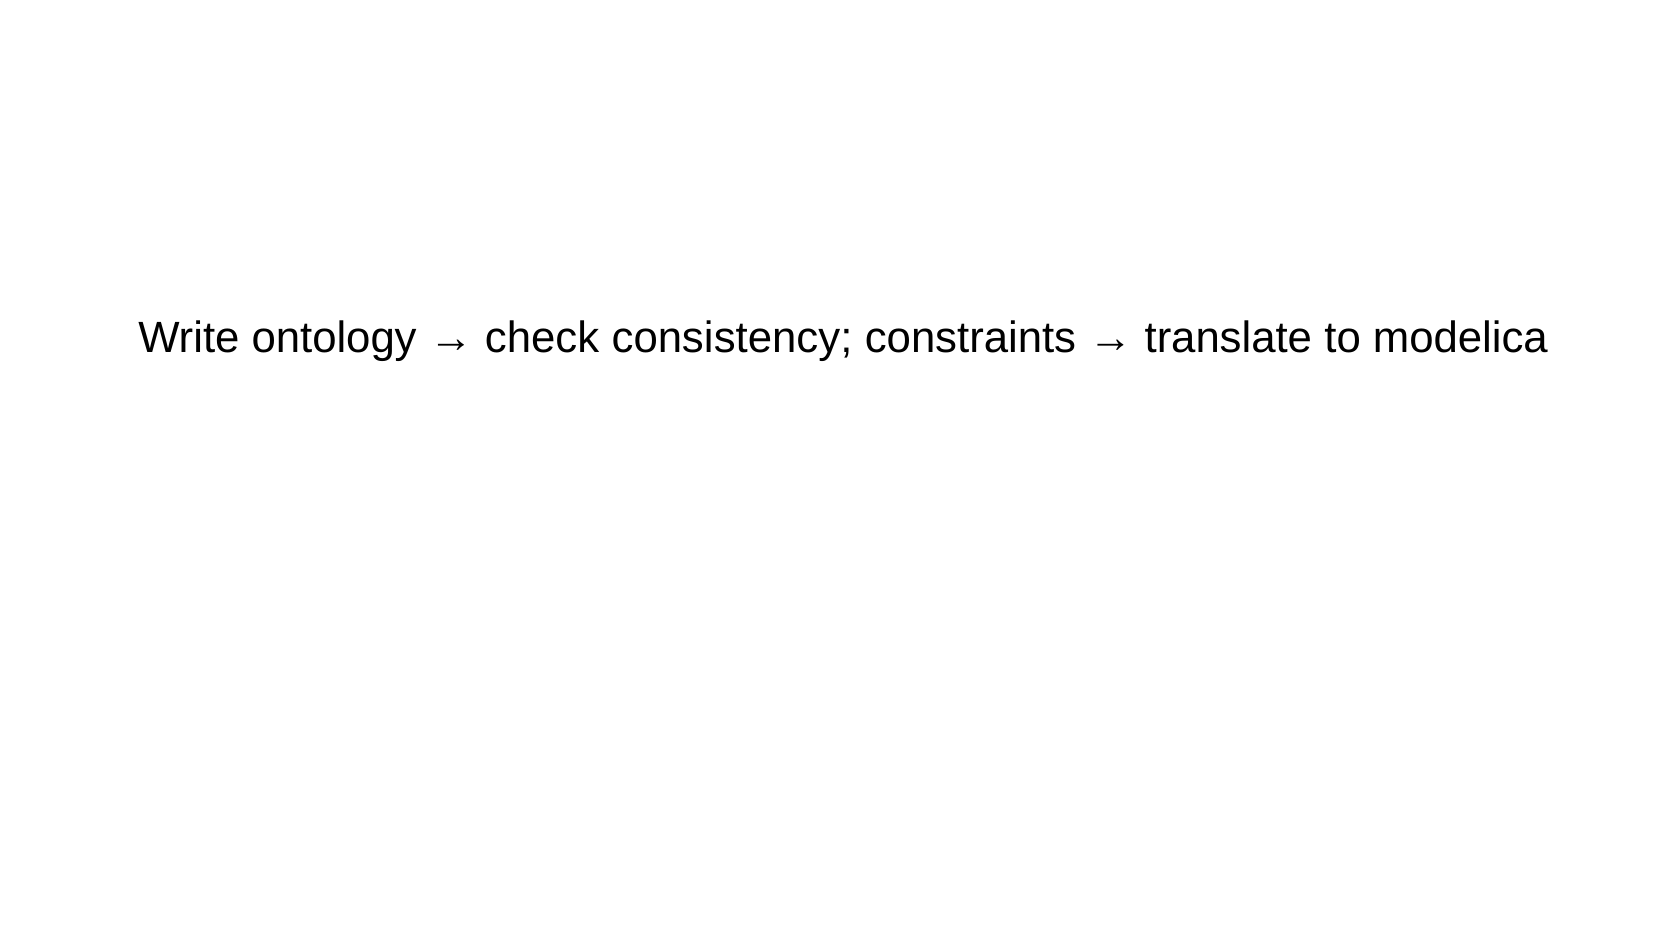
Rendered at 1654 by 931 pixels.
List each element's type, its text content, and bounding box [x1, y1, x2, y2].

subtitle Write ontology → check consistency; constraints → translate to modelica [0, 299, 1654, 450]
